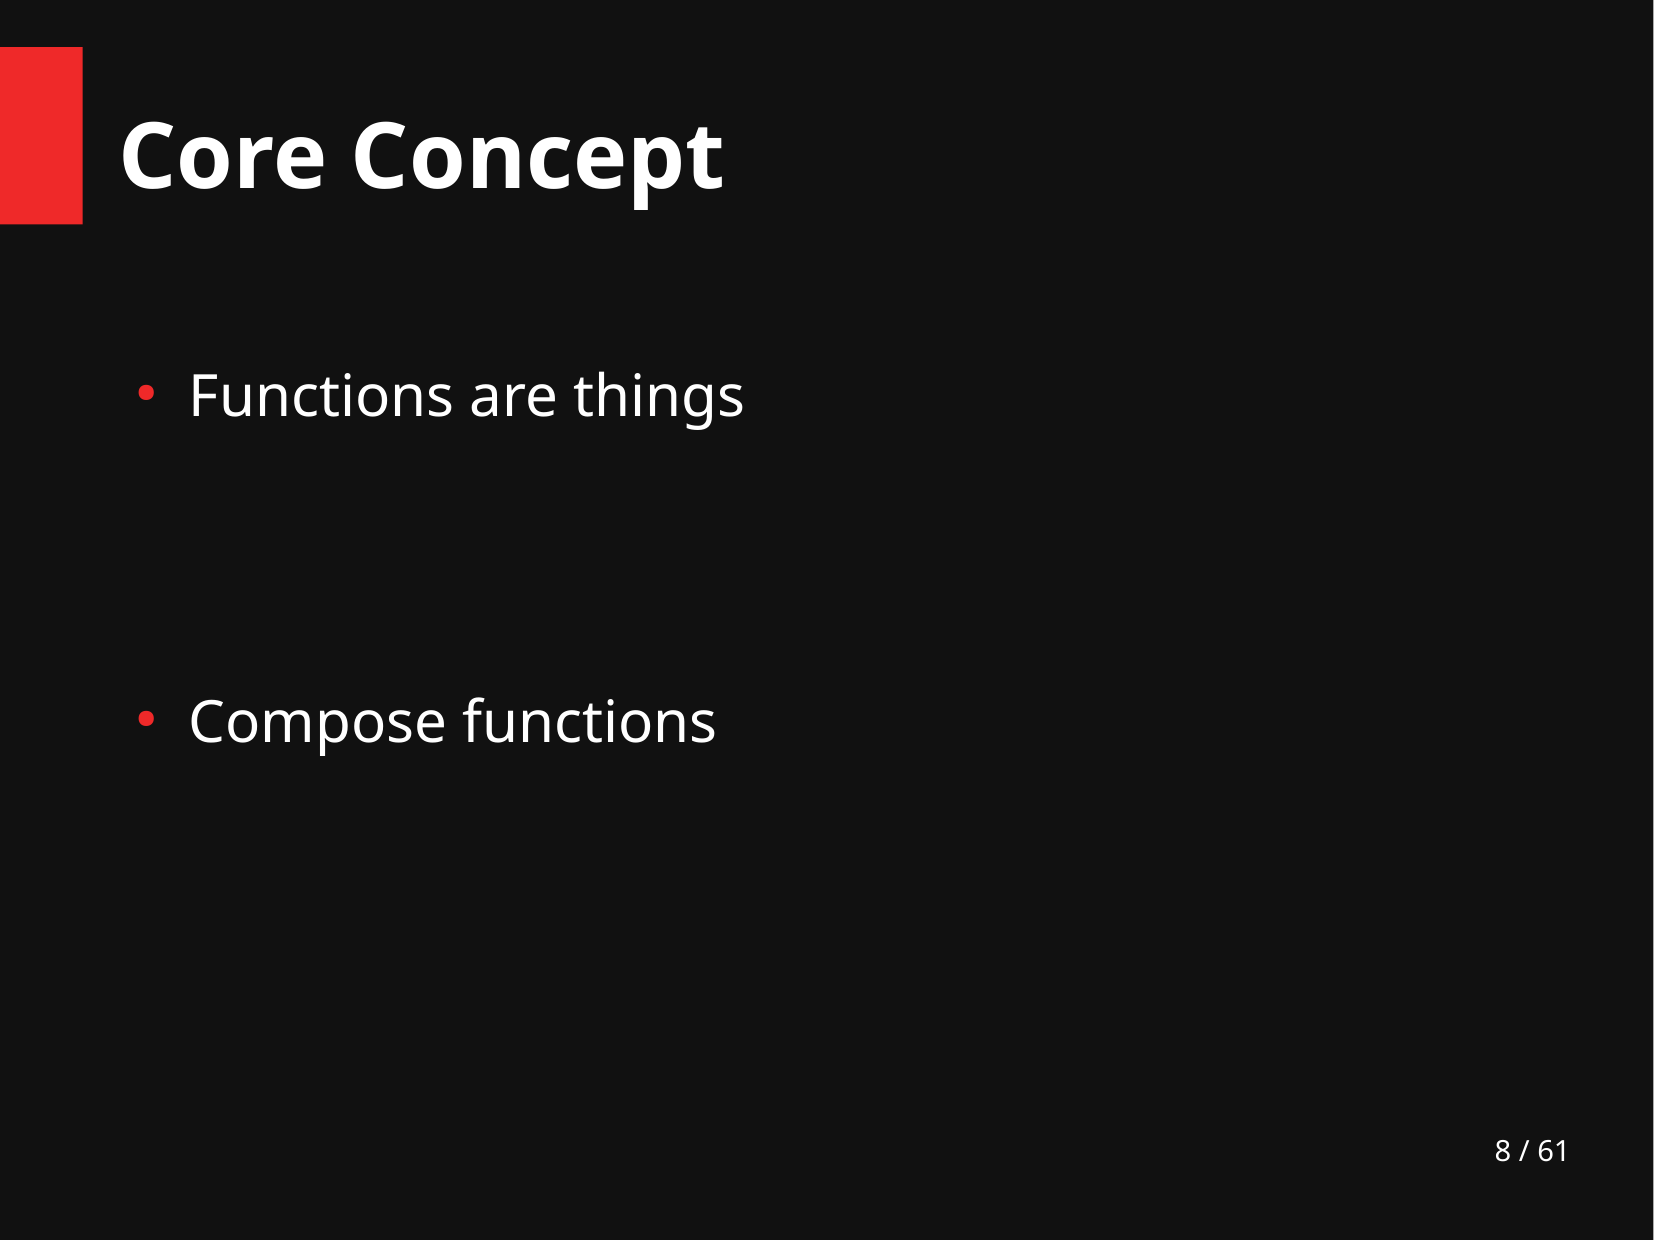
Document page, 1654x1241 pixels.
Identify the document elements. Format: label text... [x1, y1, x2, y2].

title Core Concept [118, 49, 1571, 257]
list Functions are things Compose functions [118, 354, 1536, 1074]
